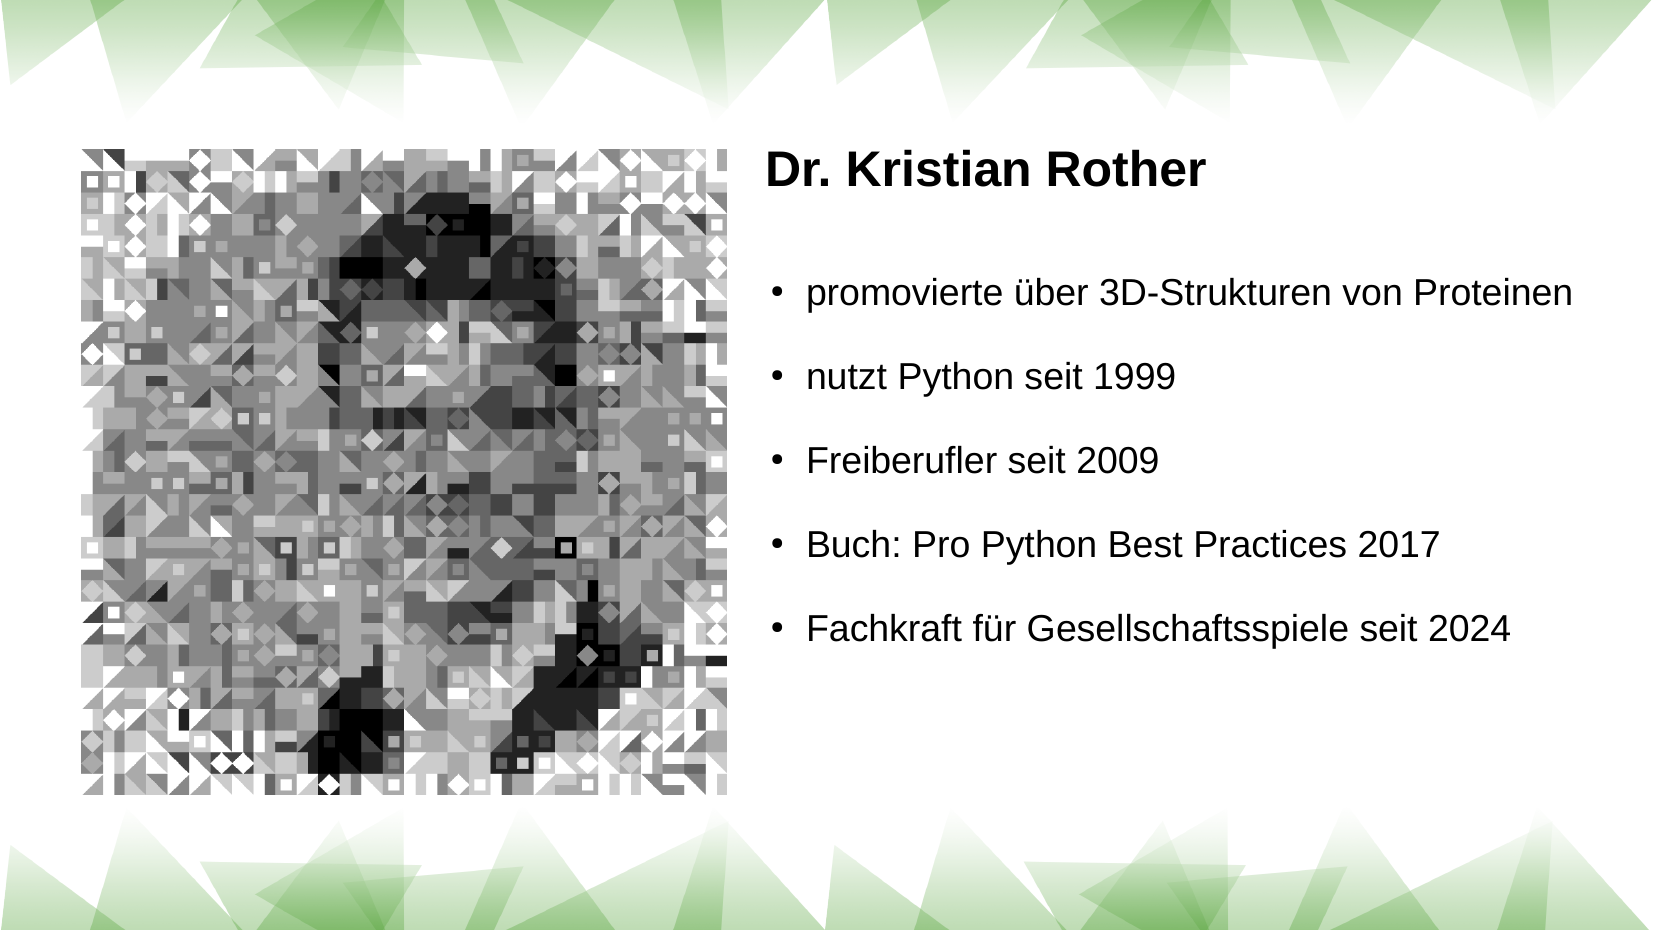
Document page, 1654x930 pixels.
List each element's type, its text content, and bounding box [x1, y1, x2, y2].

picture [81, 149, 727, 796]
text_box promovierte über 3D-Strukturen von Proteinen nutzt Python seit 1999 Freiberufler seit 2009 Buch: Pro Python Best Practices 2017 Fachkraft für Gesellschaftsspiele seit 2024 [755, 222, 1653, 826]
picture [0, 0, 1653, 128]
title Dr. Kristian Rother [765, 113, 1561, 222]
picture [0, 802, 1651, 930]
